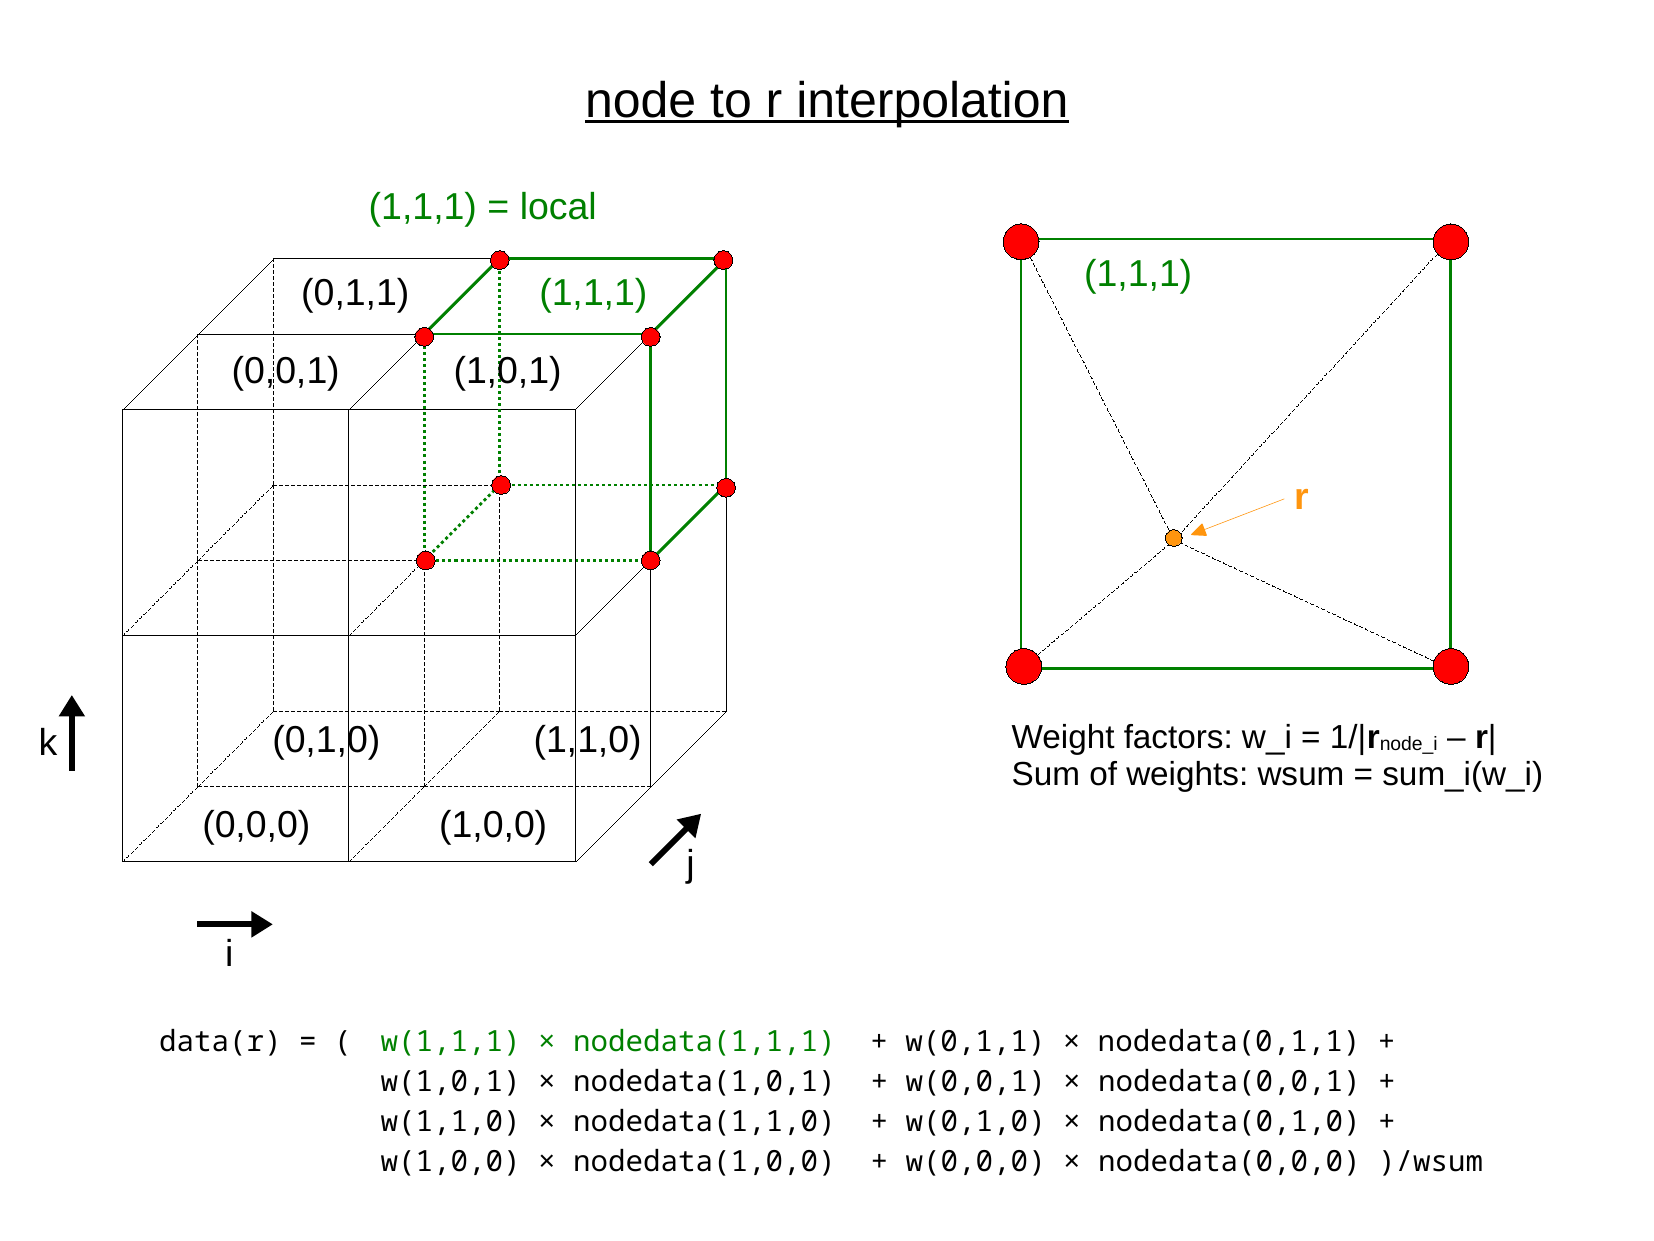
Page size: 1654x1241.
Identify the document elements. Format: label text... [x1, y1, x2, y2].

text_box [491, 475, 511, 495]
text_box [641, 327, 661, 347]
text_box [416, 550, 436, 570]
text_box (0,0,1) [216, 341, 355, 399]
text_box [1433, 223, 1469, 260]
text_box (0,0,0) [178, 795, 335, 853]
text_box (1,1,1) = local [277, 177, 689, 235]
text_box (1,0,1) [438, 341, 577, 399]
text_box j [661, 834, 720, 892]
text_box [641, 550, 661, 570]
text_box [1003, 223, 1040, 260]
text_box [713, 250, 733, 270]
text_box [1433, 648, 1469, 685]
text_box Weight factors: w_i = 1/|rnode_i – r| Sum of weights: wsum = sum_i(w_i) [996, 711, 1654, 812]
text_box (0,1,1) [286, 263, 425, 321]
text_box [716, 478, 736, 498]
text_box i [200, 924, 259, 982]
text_box k [18, 714, 77, 771]
text_box r [1278, 468, 1325, 530]
text_box (1,1,1) [1067, 245, 1209, 303]
text_box [1005, 648, 1042, 685]
text_box node to r interpolation [468, 64, 1186, 136]
text_box (1,0,0) [424, 795, 563, 853]
text_box (1,1,0) [518, 711, 657, 769]
text_box data(r) = ( w(1,1,1) × nodedata(1,1,1) + w(0,1,1) × nodedata(0,1,1) + w(1,0,1) × nodedata(1,0,1) + w(0,0,1) × nodedata(0,0,1) + w(1,1,0) × nodedata(1,1,0) + w(0,1,0) × nodedata(0,1,0) + w(1,0,0) × nodedata(1,0,0) + w(0,0,0) × nodedata(0,0,0) )/wsum [144, 1013, 1518, 1184]
text_box (1,1,1) [524, 263, 663, 321]
text_box (0,1,0) [257, 711, 396, 769]
text_box [490, 250, 510, 270]
text_box [414, 327, 434, 347]
text_box [1165, 529, 1183, 547]
